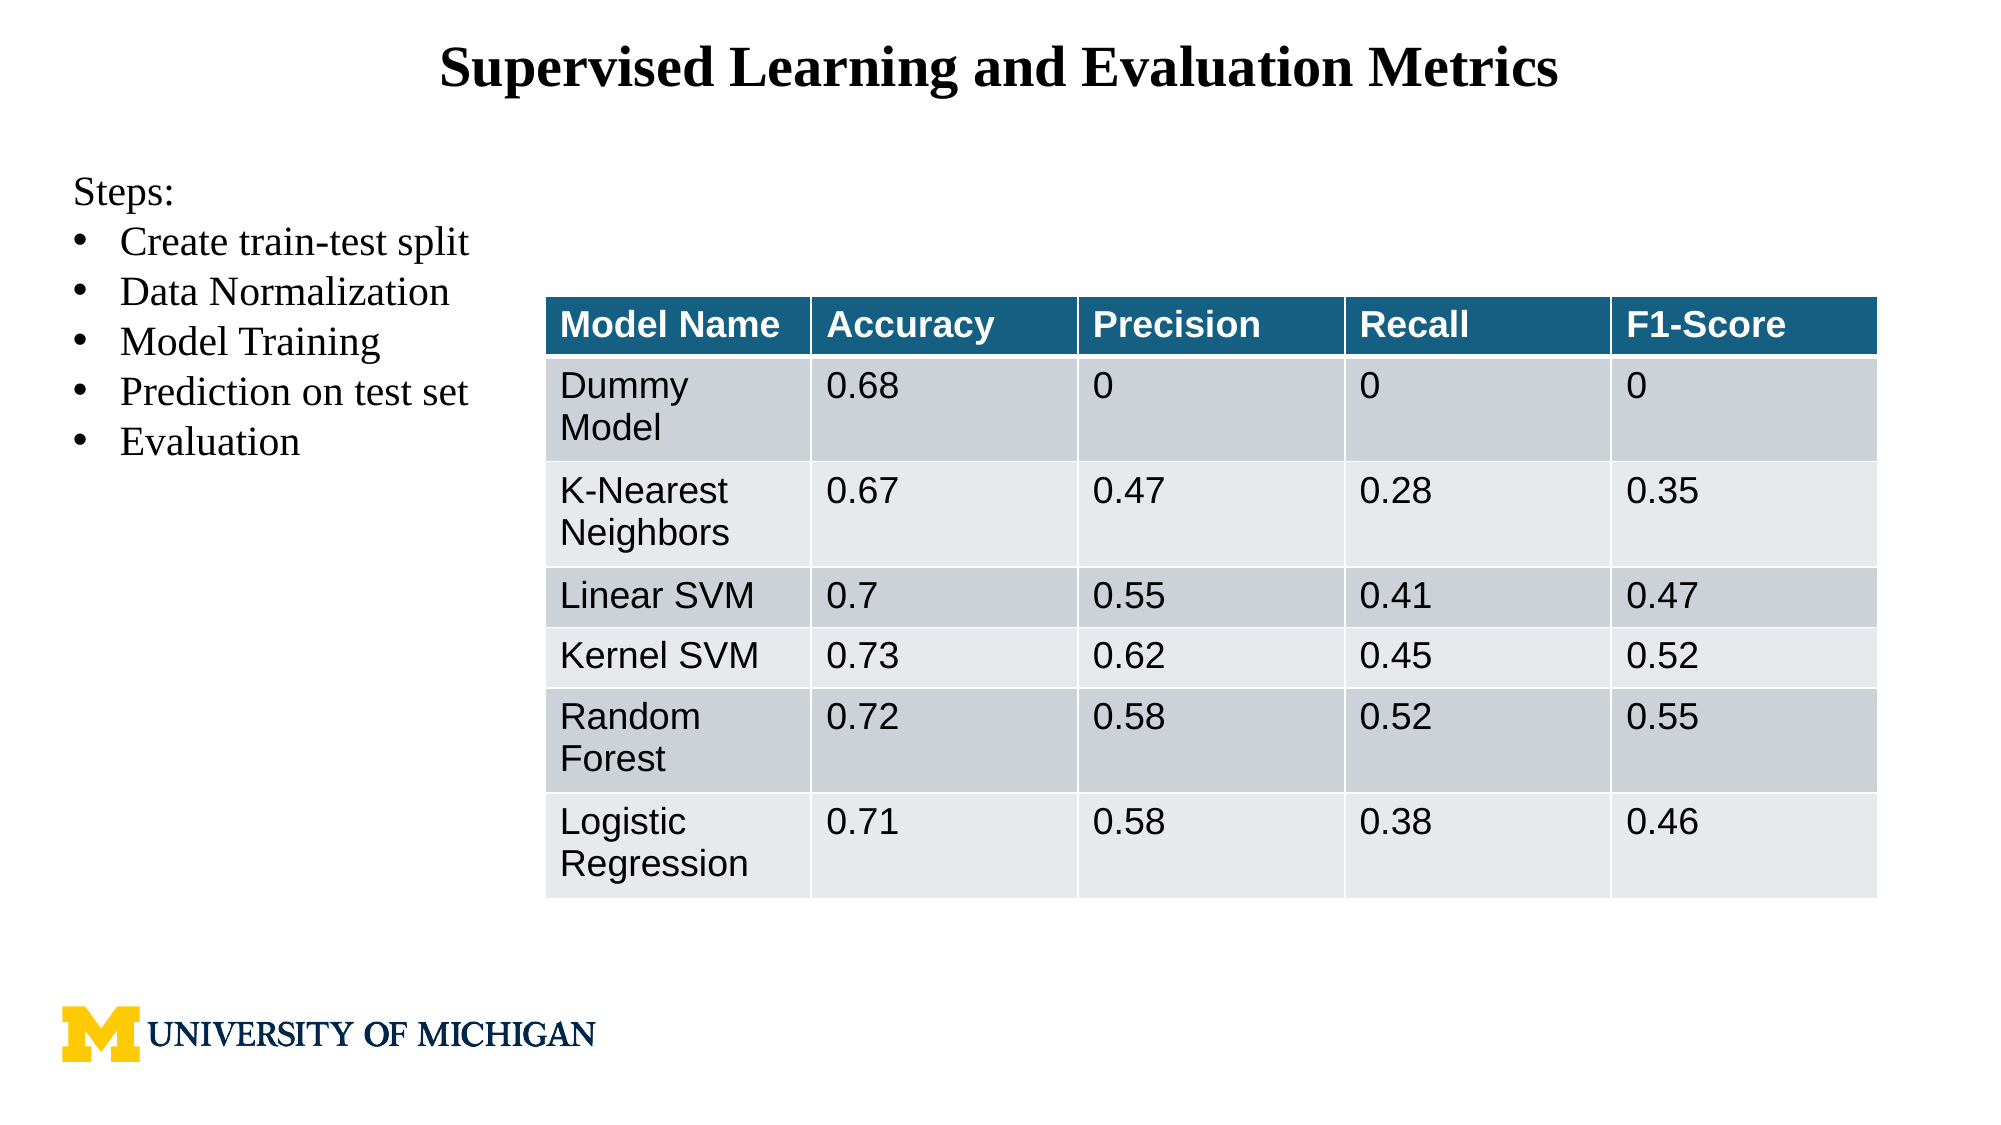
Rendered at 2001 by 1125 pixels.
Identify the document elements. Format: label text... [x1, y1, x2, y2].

table_cell 0.58 [1079, 794, 1344, 898]
table_header Recall [1346, 297, 1610, 354]
table_cell Logistic Regression [546, 794, 810, 898]
table_cell Linear SVM [546, 568, 810, 627]
table_cell 0.72 [812, 689, 1077, 792]
table_cell 0.73 [812, 628, 1077, 687]
table_cell 0.45 [1346, 628, 1610, 687]
table_cell K-Nearest Neighbors [546, 462, 810, 566]
table_cell 0.68 [812, 359, 1077, 461]
table_header F1-Score [1612, 297, 1877, 354]
table_cell 0 [1079, 359, 1344, 461]
table_cell 0.55 [1079, 568, 1344, 627]
table_cell 0 [1346, 359, 1610, 461]
table_cell 0.55 [1612, 689, 1877, 792]
table_cell Kernel SVM [546, 628, 810, 687]
table_cell 0.52 [1346, 689, 1610, 792]
table_cell 0.47 [1079, 462, 1344, 566]
table_cell 0.46 [1612, 794, 1877, 898]
table_cell 0.38 [1346, 794, 1610, 898]
table_cell 0.67 [812, 462, 1077, 566]
table_cell 0.71 [812, 794, 1077, 898]
table_cell 0 [1612, 359, 1877, 461]
text_box Steps: Create train-test split Data Normalization Model Training Prediction on test set Evaluation [58, 156, 485, 472]
table_cell Dummy Model [546, 359, 810, 461]
table_cell 0.47 [1612, 568, 1877, 627]
picture [62, 1006, 596, 1062]
table_cell 0.28 [1346, 462, 1610, 566]
table_cell 0.35 [1612, 462, 1877, 566]
table_cell Random Forest [546, 689, 810, 792]
table_header Accuracy [812, 297, 1077, 354]
text_box Supervised Learning and Evaluation Metrics [0, 20, 2000, 106]
table_cell 0.58 [1079, 689, 1344, 792]
table_cell 0.7 [812, 568, 1077, 627]
table_header Precision [1079, 297, 1344, 354]
table_header Model Name [546, 297, 810, 354]
table_cell 0.41 [1346, 568, 1610, 627]
table_cell 0.52 [1612, 628, 1877, 687]
table_cell 0.62 [1079, 628, 1344, 687]
